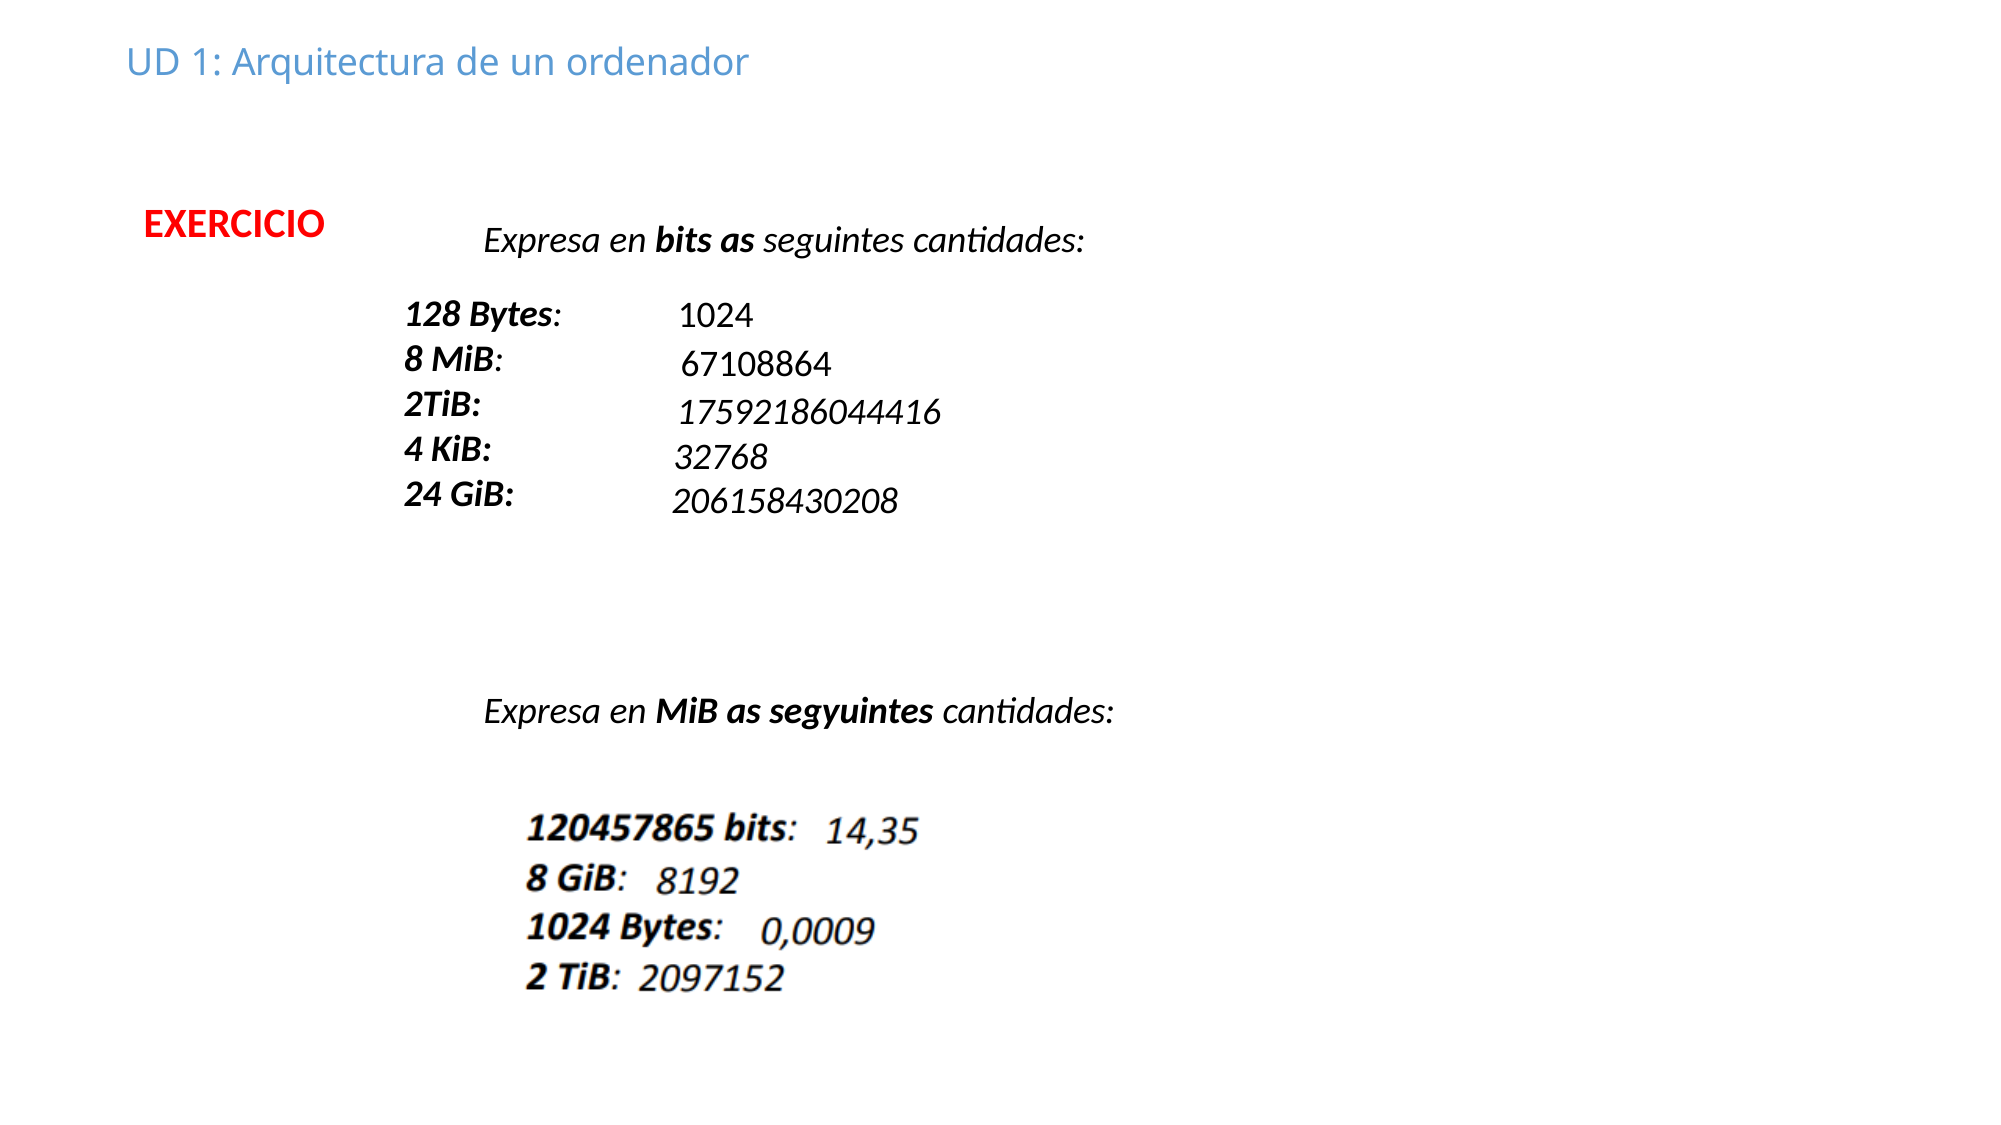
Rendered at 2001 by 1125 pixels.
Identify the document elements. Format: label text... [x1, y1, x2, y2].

text_box Expresa en MiB as segyuintes cantidades: [481, 683, 1441, 731]
text_box Expresa en bits as seguintes cantidades: [481, 212, 1512, 260]
text_box UD 1: Arquitectura de un ordenador [123, 35, 1087, 83]
text_box 1024 67108864 17592186044416 32768 206158430208 [669, 283, 1252, 521]
title EXERCICIO [141, 194, 638, 272]
text_box 128 Bytes: 8 MiB: 2TiB: 4 KiB: 24 GiB: [401, 287, 649, 515]
picture [480, 767, 1028, 1032]
